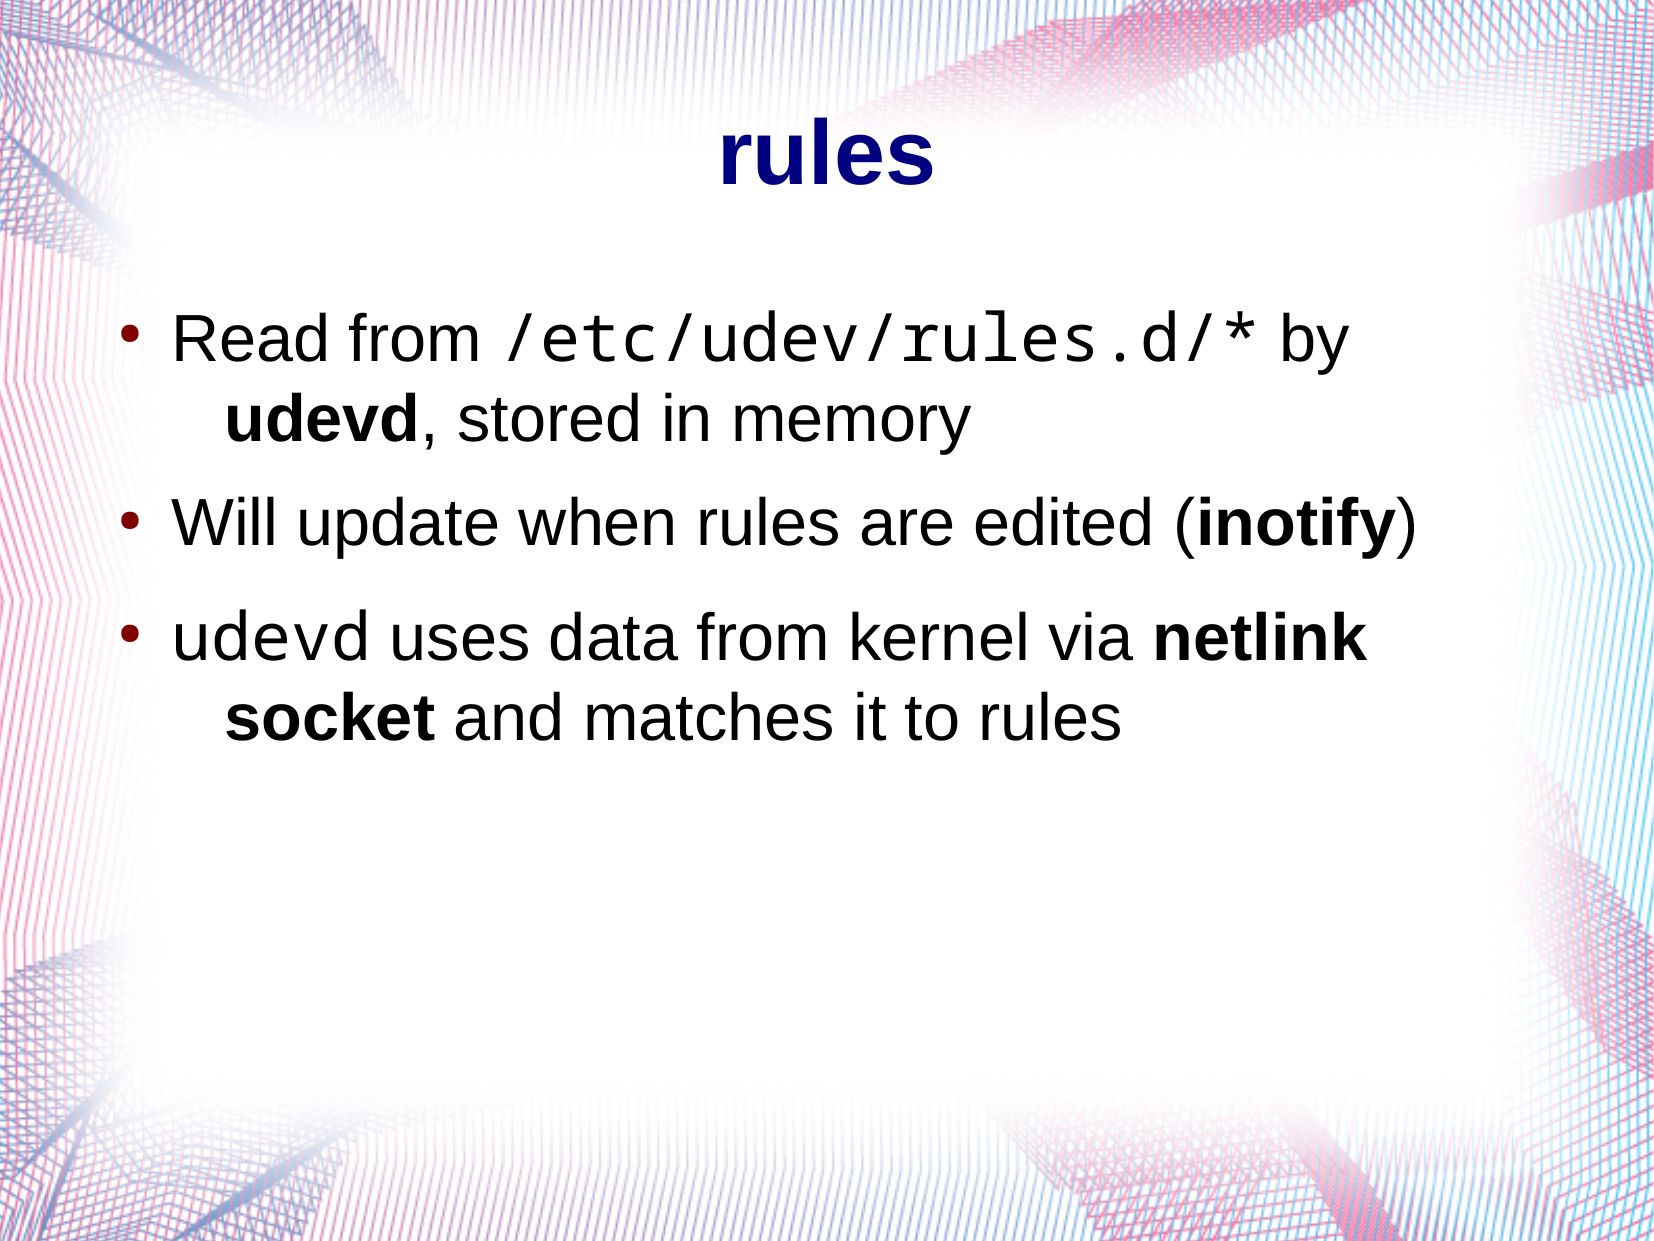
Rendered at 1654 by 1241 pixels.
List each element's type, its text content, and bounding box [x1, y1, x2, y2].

picture [0, 0, 1654, 1241]
list Read from /etc/udev/rules.d/* by udevd, stored in memory Will update when rules are edited (inotify) udevd uses data from kernel via netlink socket and matches it to rules [82, 290, 1571, 1109]
title rules [82, 49, 1571, 257]
